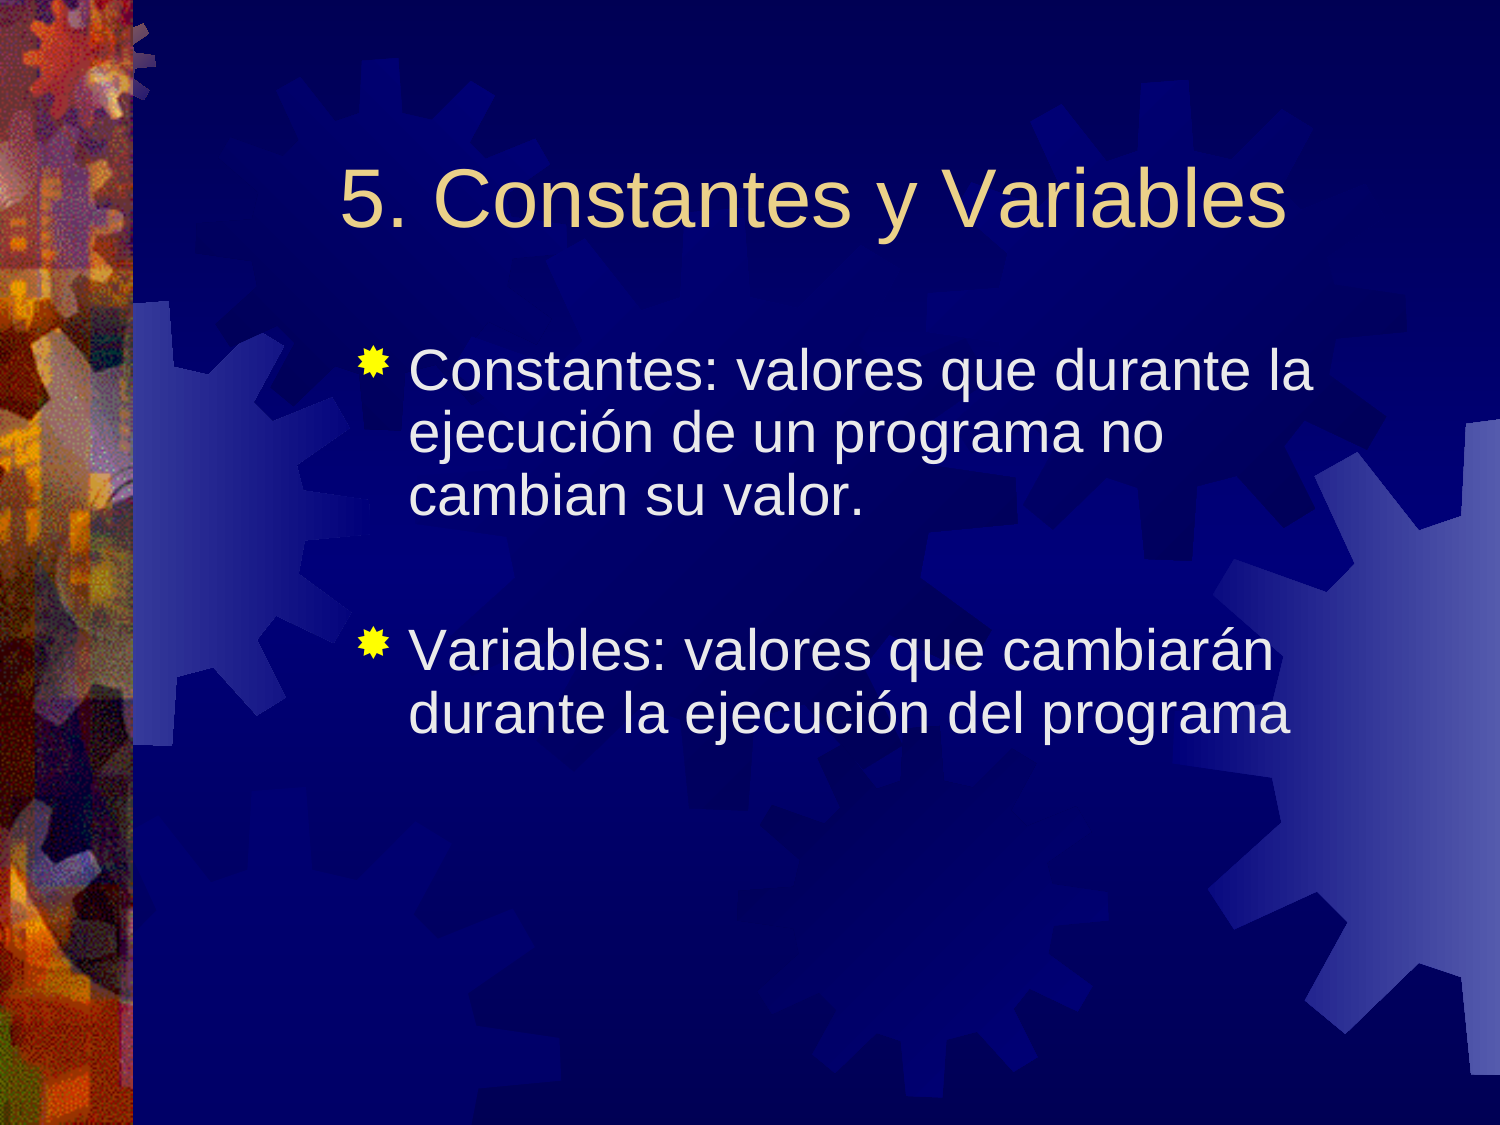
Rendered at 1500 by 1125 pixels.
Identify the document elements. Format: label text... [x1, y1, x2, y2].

title 5. Constantes y Variables [324, 99, 1326, 288]
picture [0, 0, 133, 1125]
list Constantes: valores que durante la ejecución de un programa no cambian su valor. Variables: valores que cambiarán durante la ejecución del programa [337, 332, 1338, 790]
